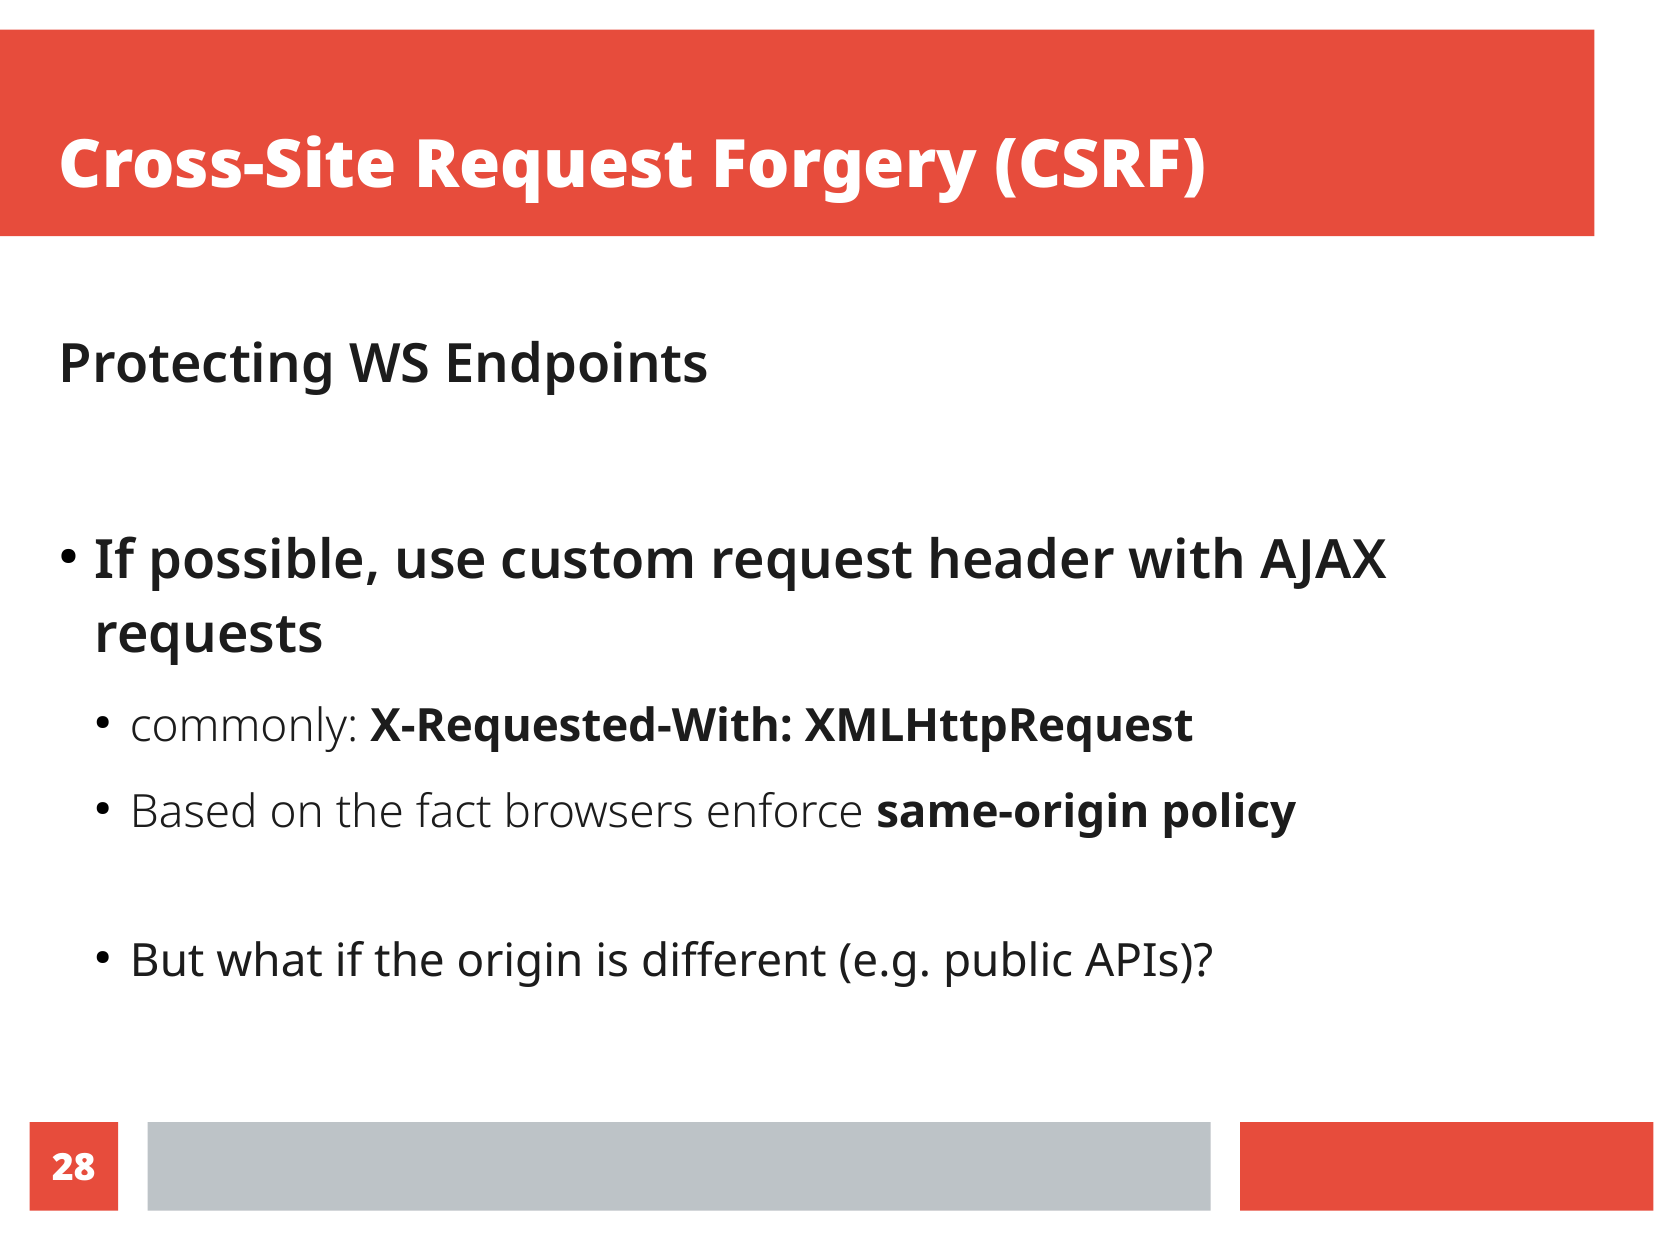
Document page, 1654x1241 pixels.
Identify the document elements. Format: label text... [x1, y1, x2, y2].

title Cross-Site Request Forgery (CSRF) [59, 59, 1595, 207]
list Protecting WS Endpoints If possible, use custom request header with AJAX requests commonly: X-Requested-With: XMLHttpRequest Based on the fact browsers enforce same-origin policy But what if the origin is different (e.g. public APIs)? [59, 324, 1565, 1093]
